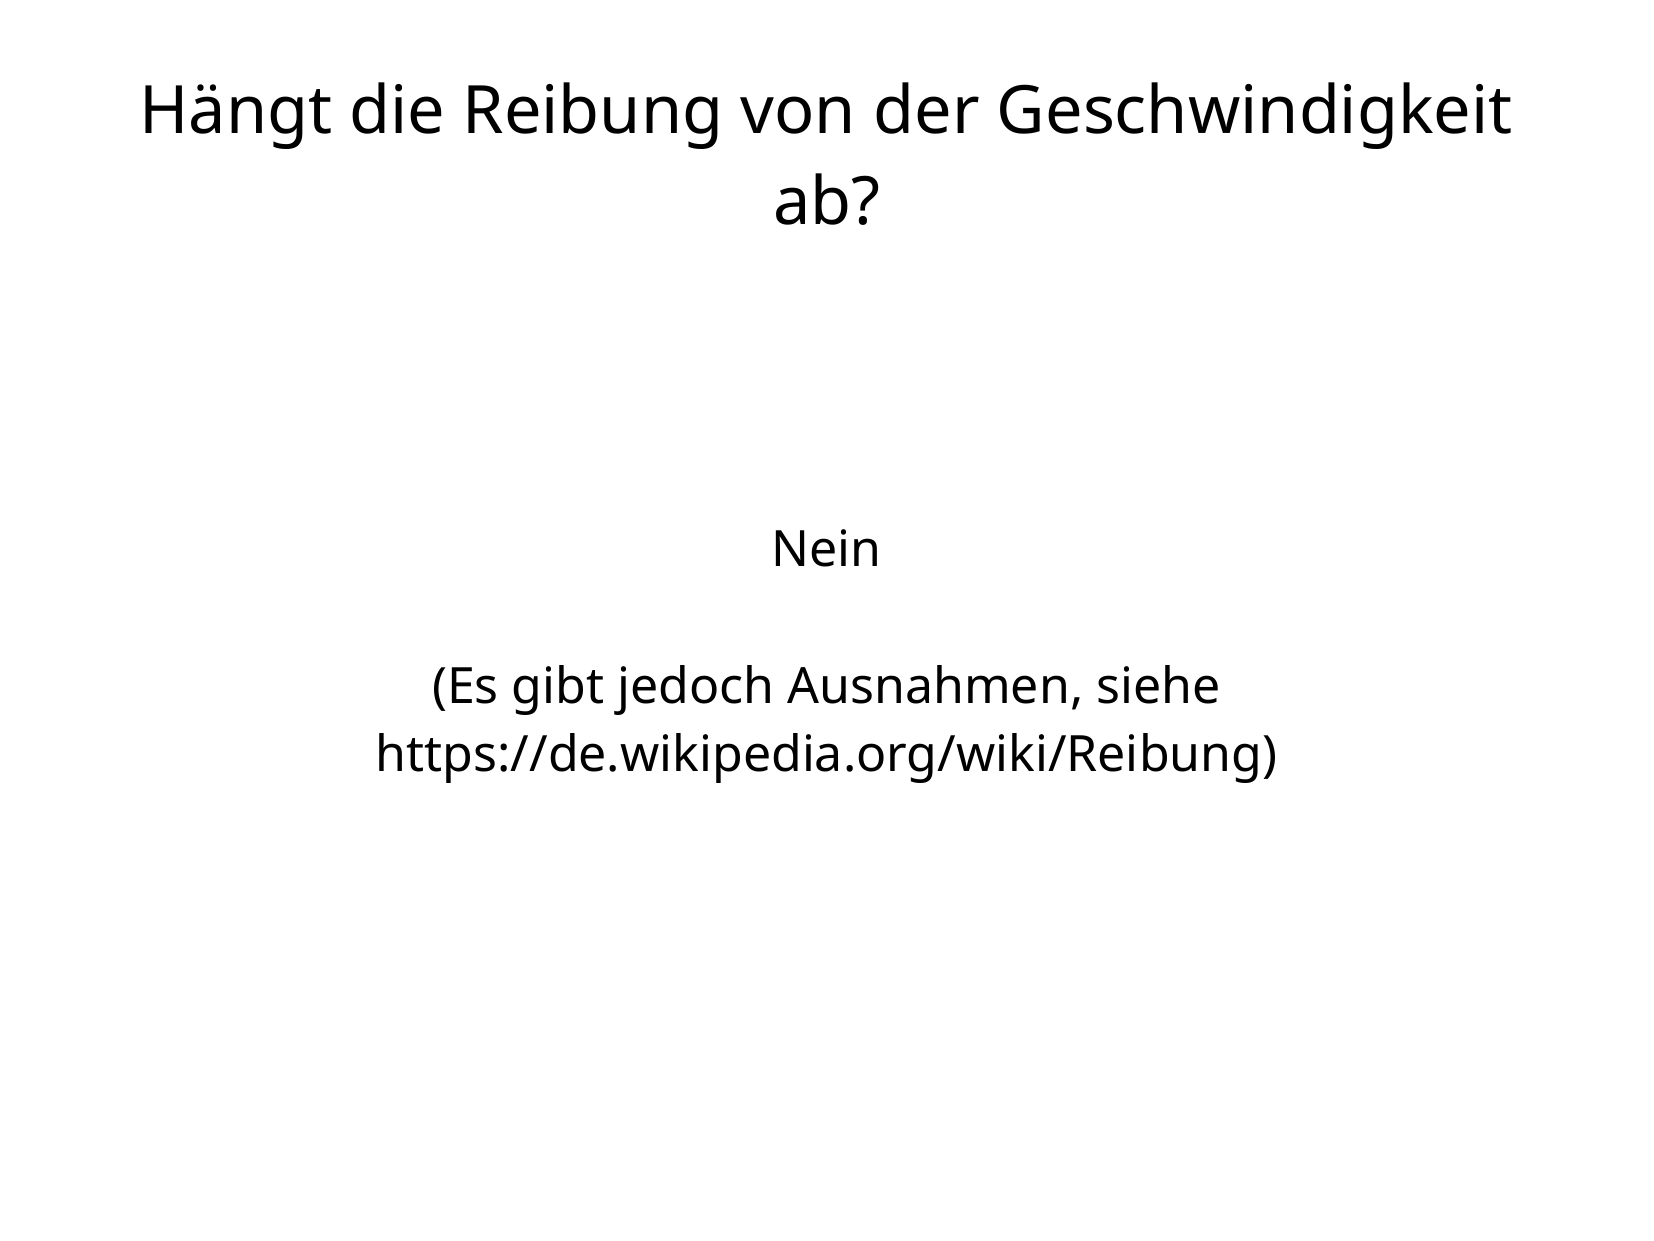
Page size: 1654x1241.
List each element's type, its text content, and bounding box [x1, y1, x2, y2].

title Hängt die Reibung von der Geschwindigkeit ab? [82, 49, 1571, 257]
subtitle Nein (Es gibt jedoch Ausnahmen, siehe https://de.wikipedia.org/wiki/Reibung) [82, 290, 1571, 1010]
